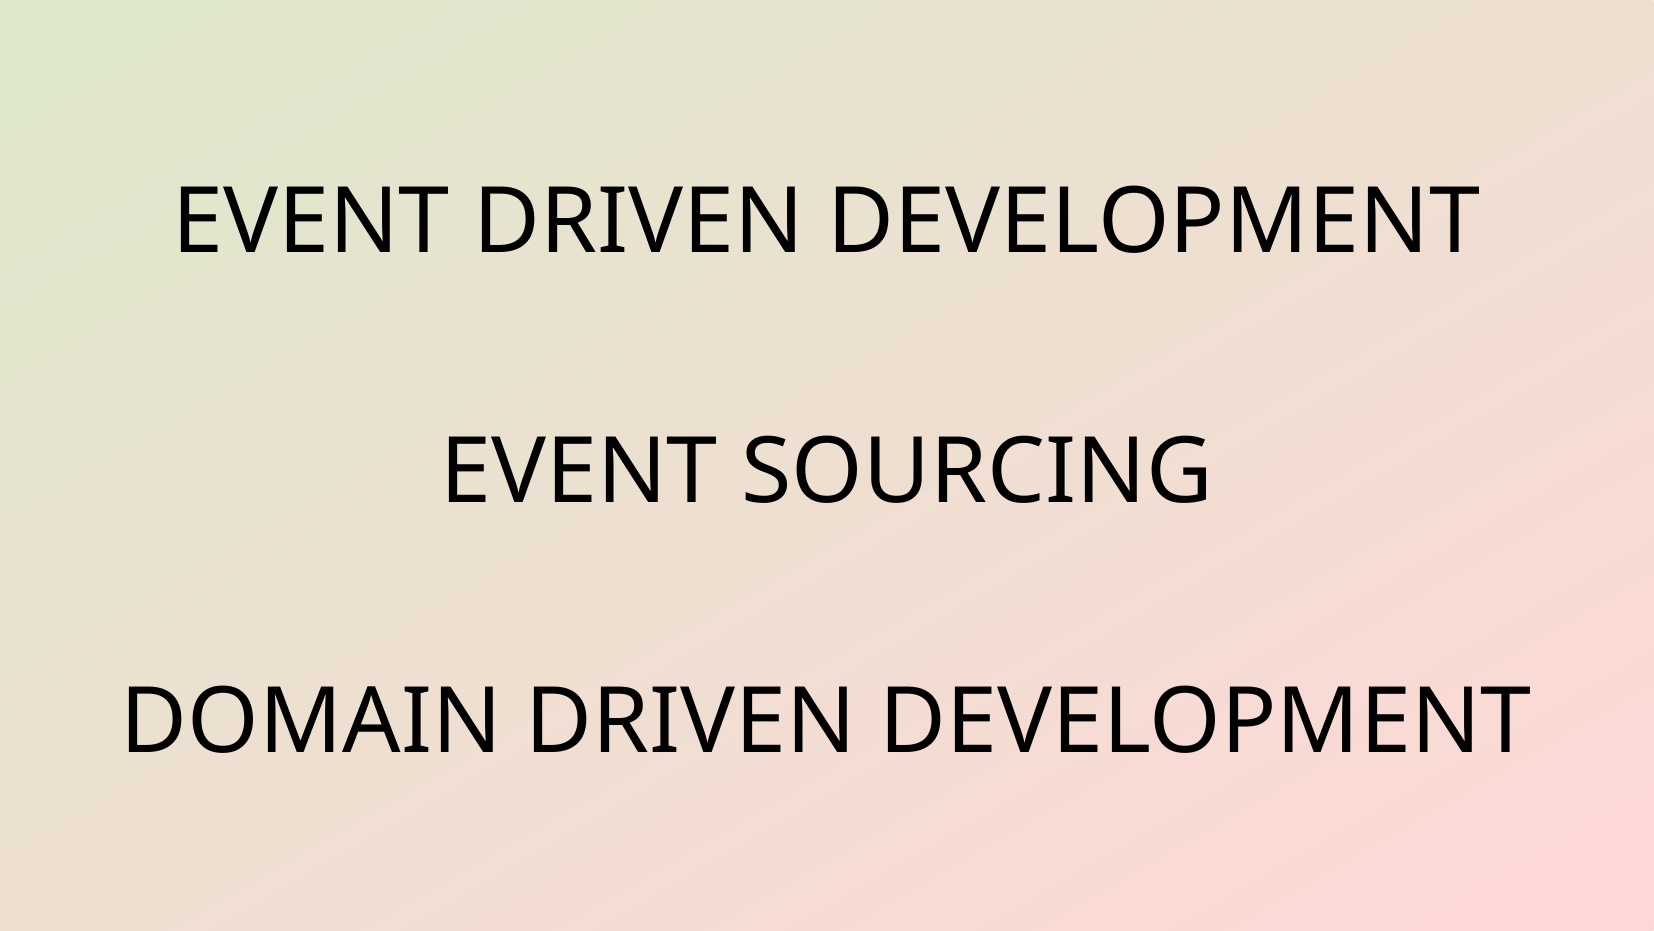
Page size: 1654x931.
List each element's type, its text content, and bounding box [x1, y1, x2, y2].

subtitle EVENT DRIVEN DEVELOPMENT EVENT SOURCING DOMAIN DRIVEN DEVELOPMENT [82, 106, 1571, 827]
